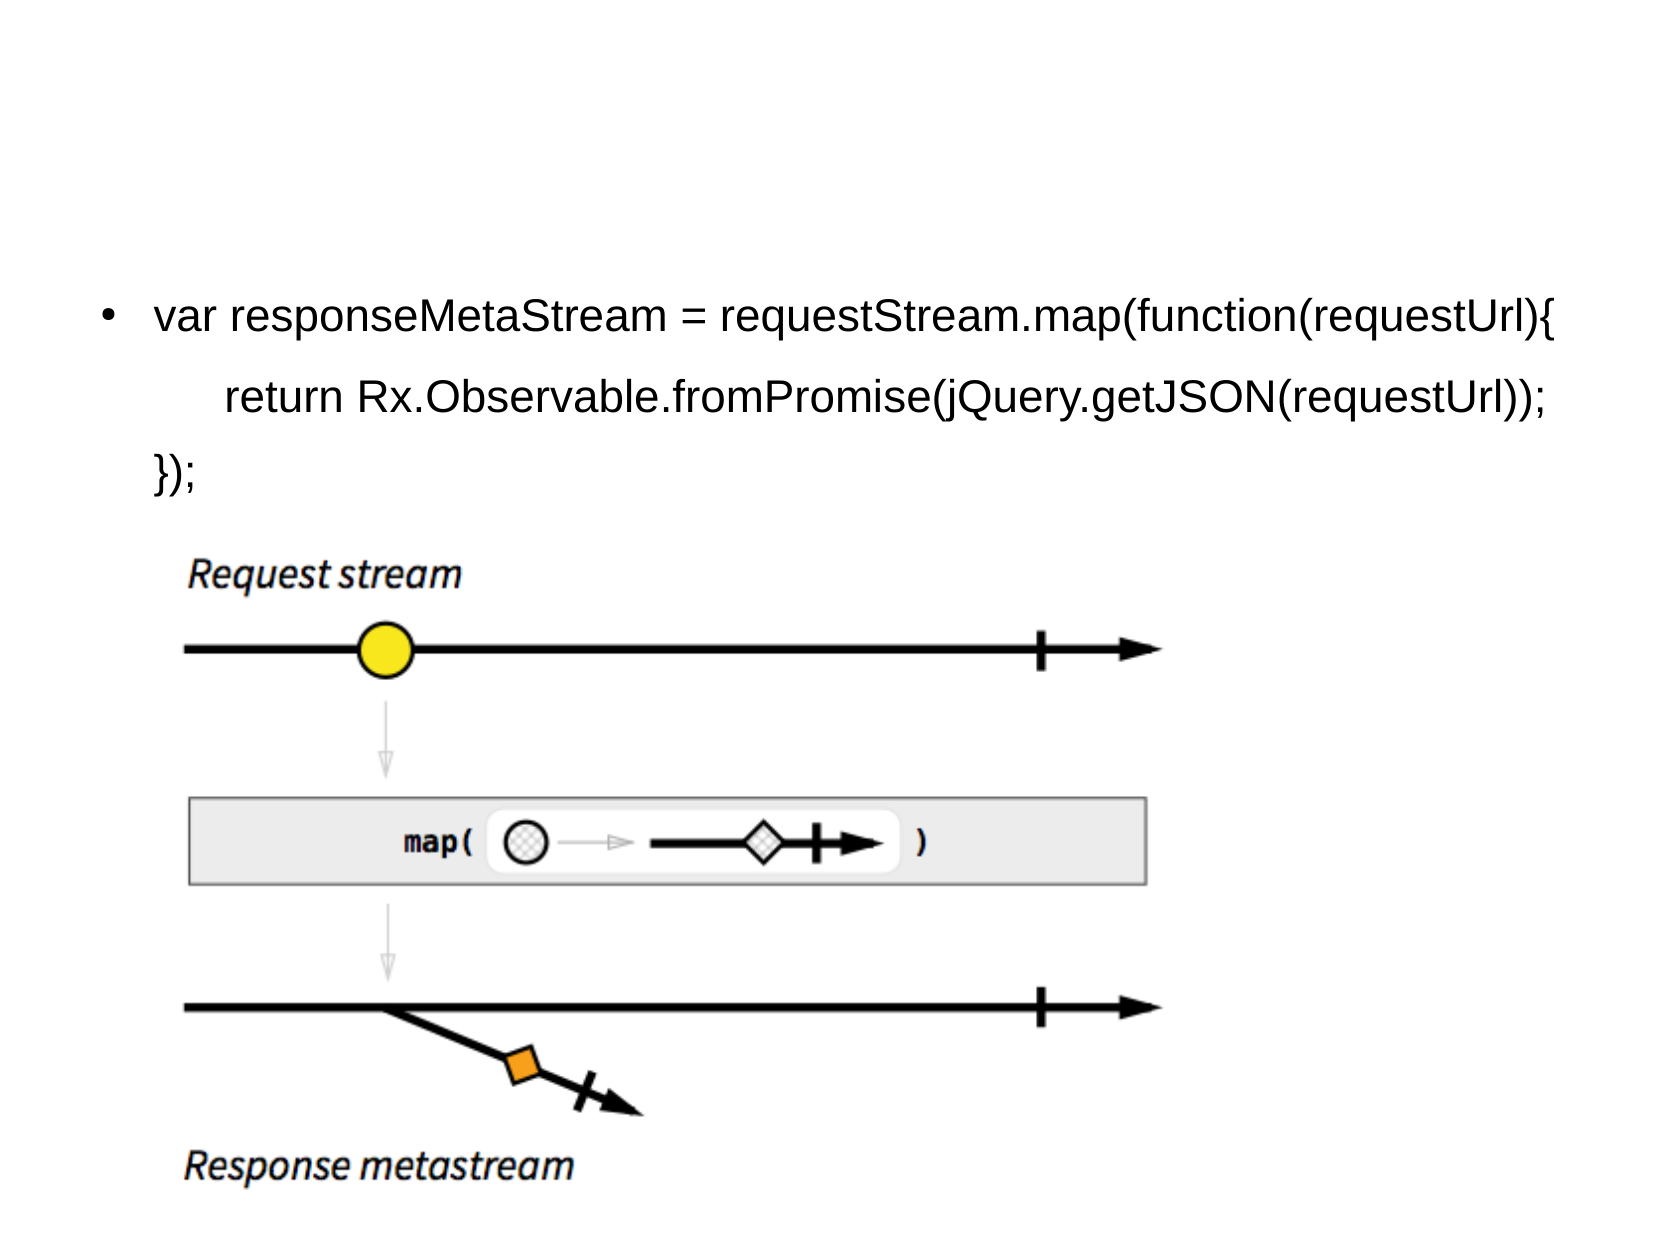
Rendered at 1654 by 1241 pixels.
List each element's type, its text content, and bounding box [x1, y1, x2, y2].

picture [165, 531, 1182, 1211]
list var responseMetaStream = requestStream.map(function(requestUrl){ return Rx.Observable.fromPromise(jQuery.getJSON(requestUrl)); }); [82, 290, 1571, 634]
